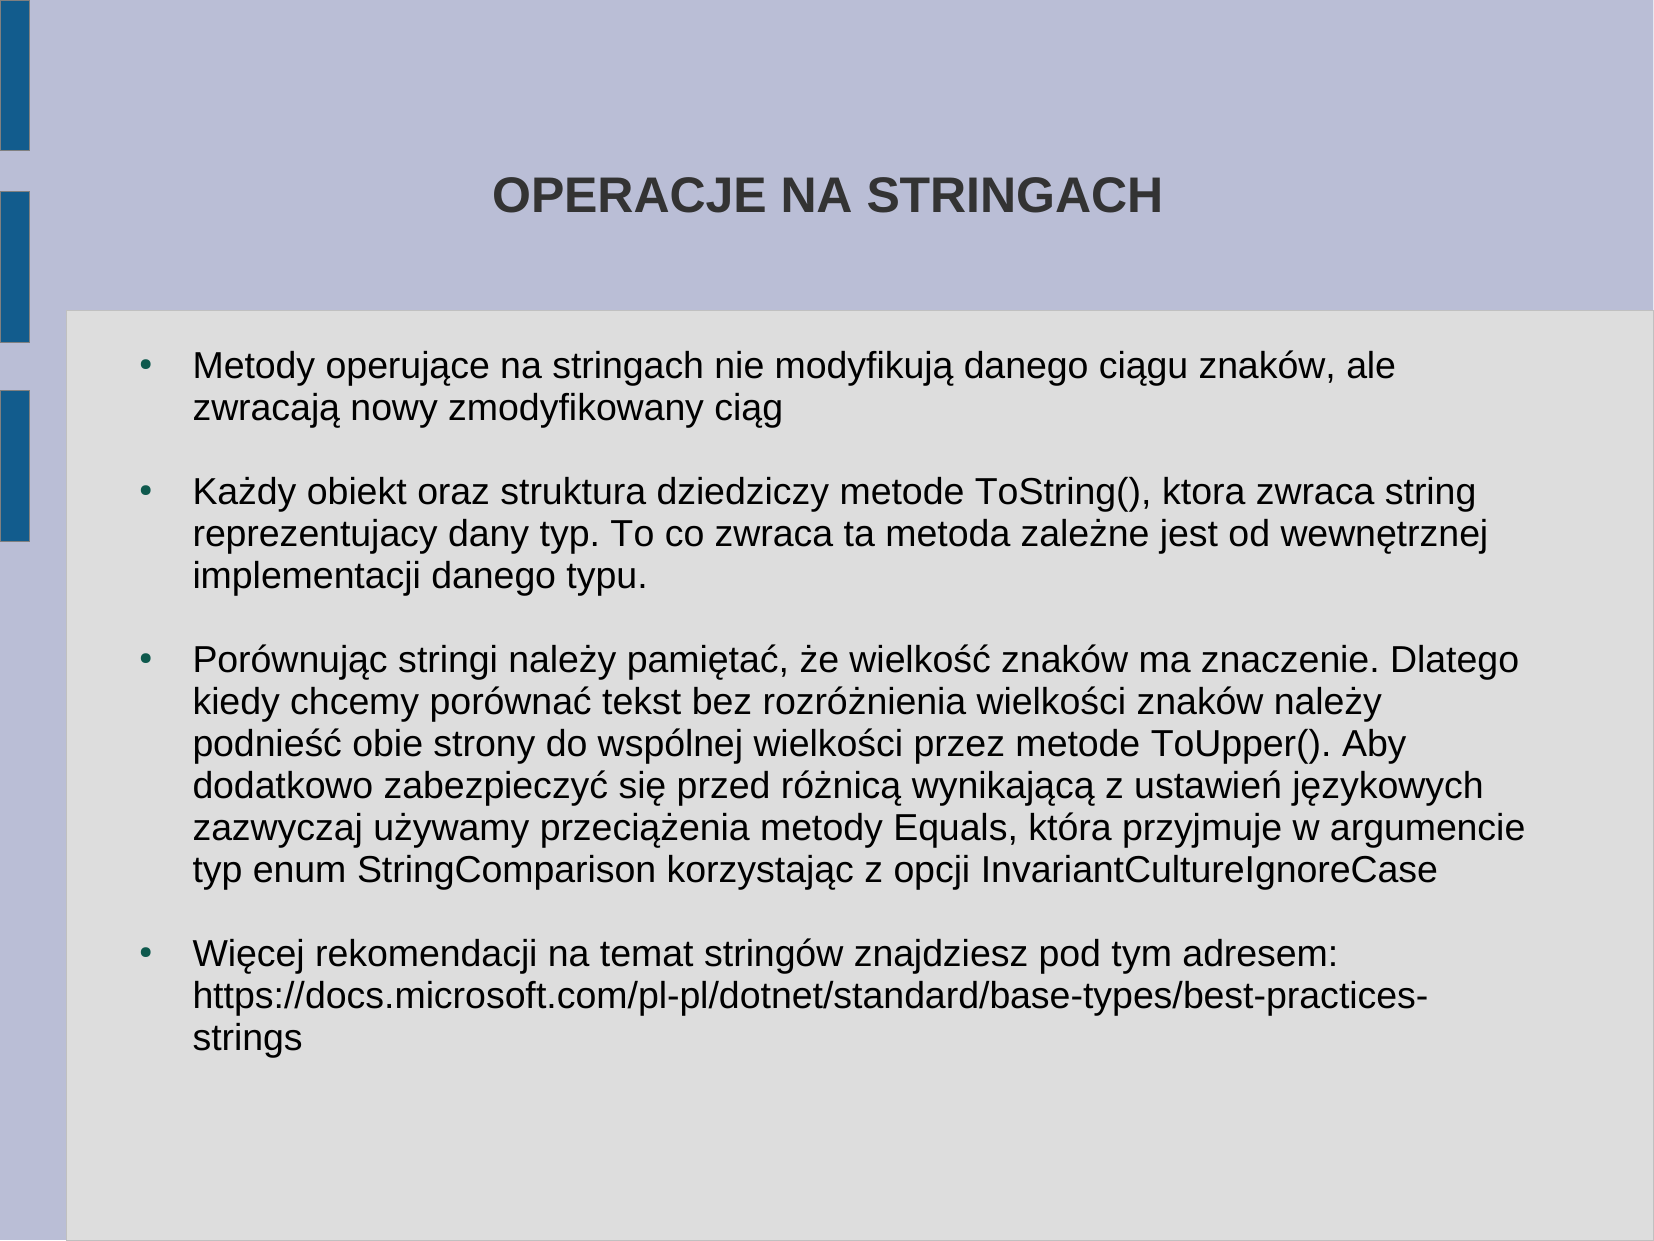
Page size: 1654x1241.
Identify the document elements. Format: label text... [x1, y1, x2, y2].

title OPERACJE NA STRINGACH [121, 91, 1534, 299]
list Metody operujące na stringach nie modyfikują danego ciągu znaków, ale zwracają nowy zmodyfikowany ciąg Każdy obiekt oraz struktura dziedziczy metode ToString(), ktora zwraca string reprezentujacy dany typ. To co zwraca ta metoda zależne jest od wewnętrznej implementacji danego typu. Porównując stringi należy pamiętać, że wielkość znaków ma znaczenie. Dlatego kiedy chcemy porównać tekst bez rozróżnienia wielkości znaków należy podnieść obie strony do wspólnej wielkości przez metode ToUpper(). Aby dodatkowo zabezpieczyć się przed różnicą wynikającą z ustawień językowych zazwyczaj używamy przeciążenia metody Equals, która przyjmuje w argumencie typ enum StringComparison korzystając z opcji InvariantCultureIgnoreCase Więcej rekomendacji na temat stringów znajdziesz pod tym adresem: https://docs.microsoft.com/pl-pl/dotnet/standard/base-types/best-practices-strings [121, 344, 1534, 1127]
